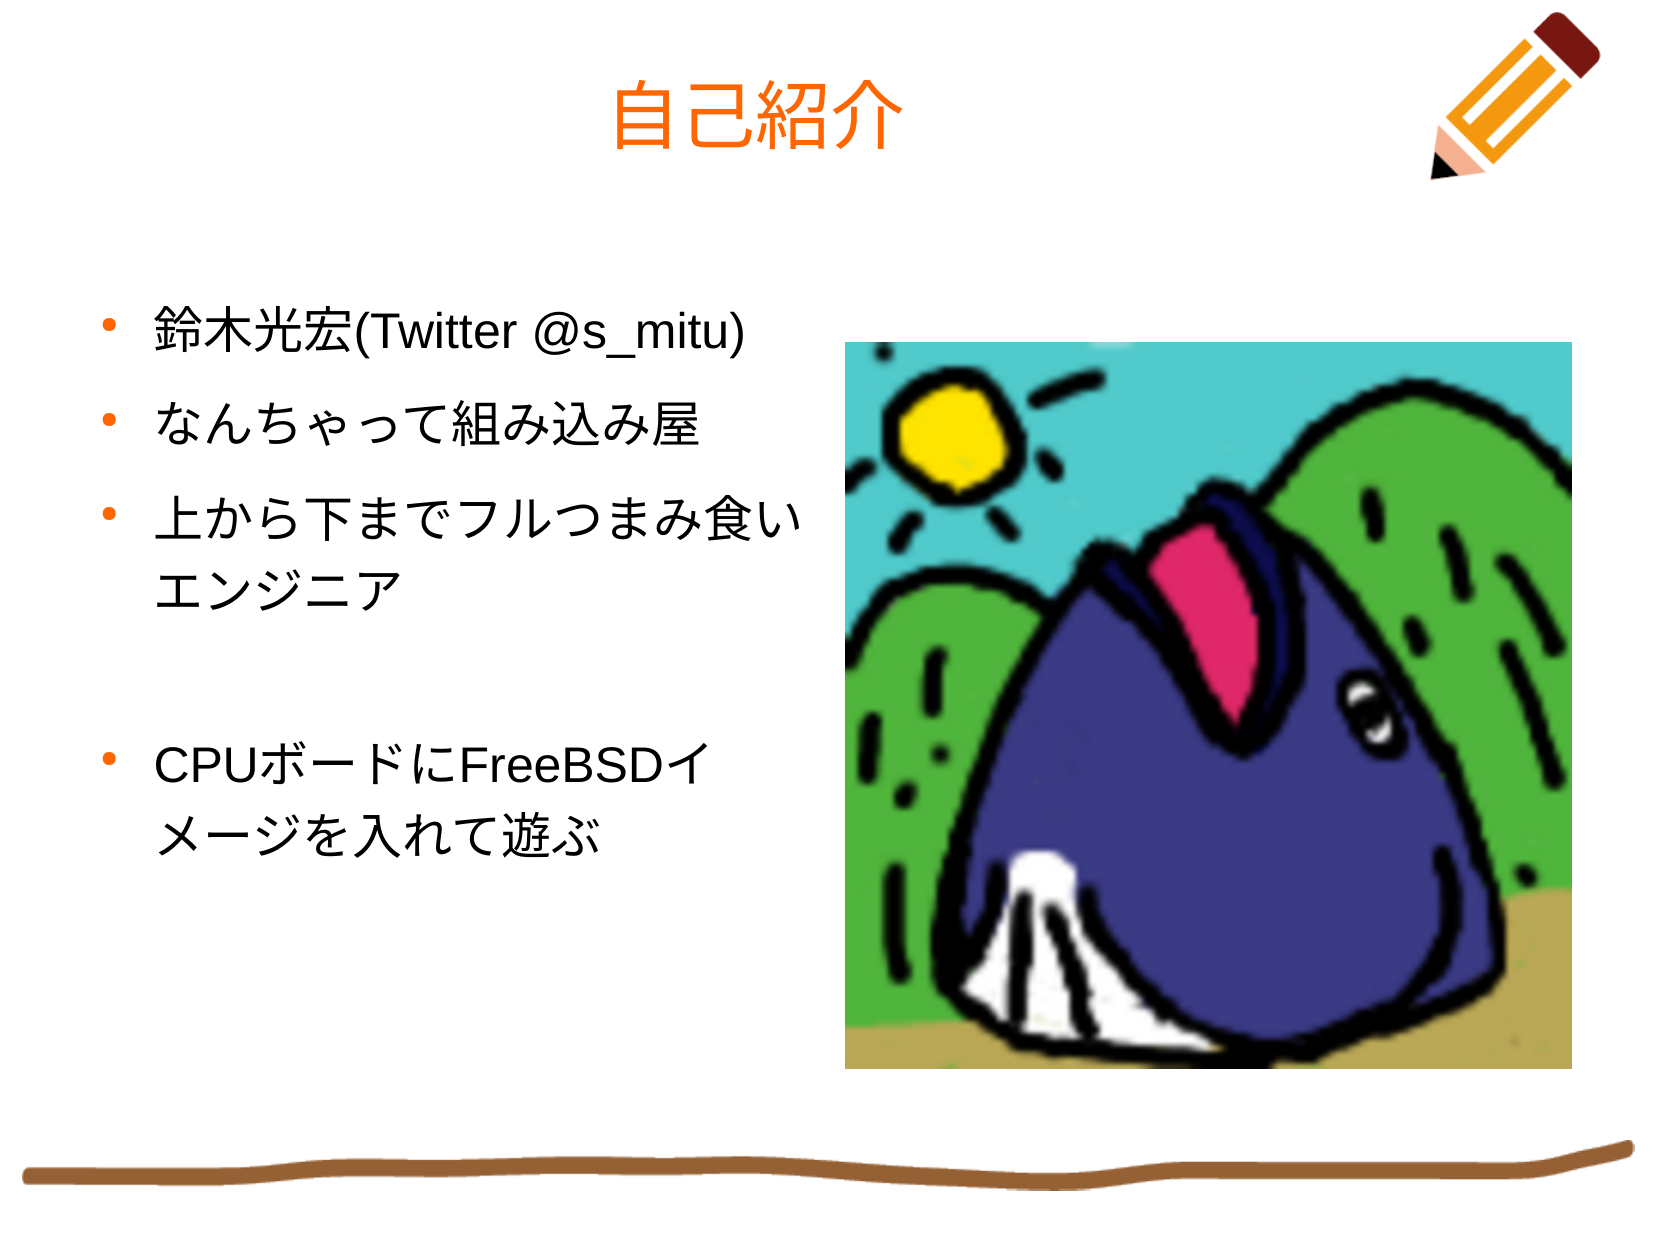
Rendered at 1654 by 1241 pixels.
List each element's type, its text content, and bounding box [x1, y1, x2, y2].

list 鈴木光宏(Twitter @s_mitu) なんちゃって組み込み屋 上から下までフルつまみ食いエンジニア CPUボードにFreeBSDイメージを入れて遊ぶ [82, 290, 809, 1122]
picture [1430, 12, 1601, 181]
picture [845, 342, 1572, 1069]
title 自己紹介 [82, 49, 1430, 172]
picture [22, 1140, 1635, 1191]
